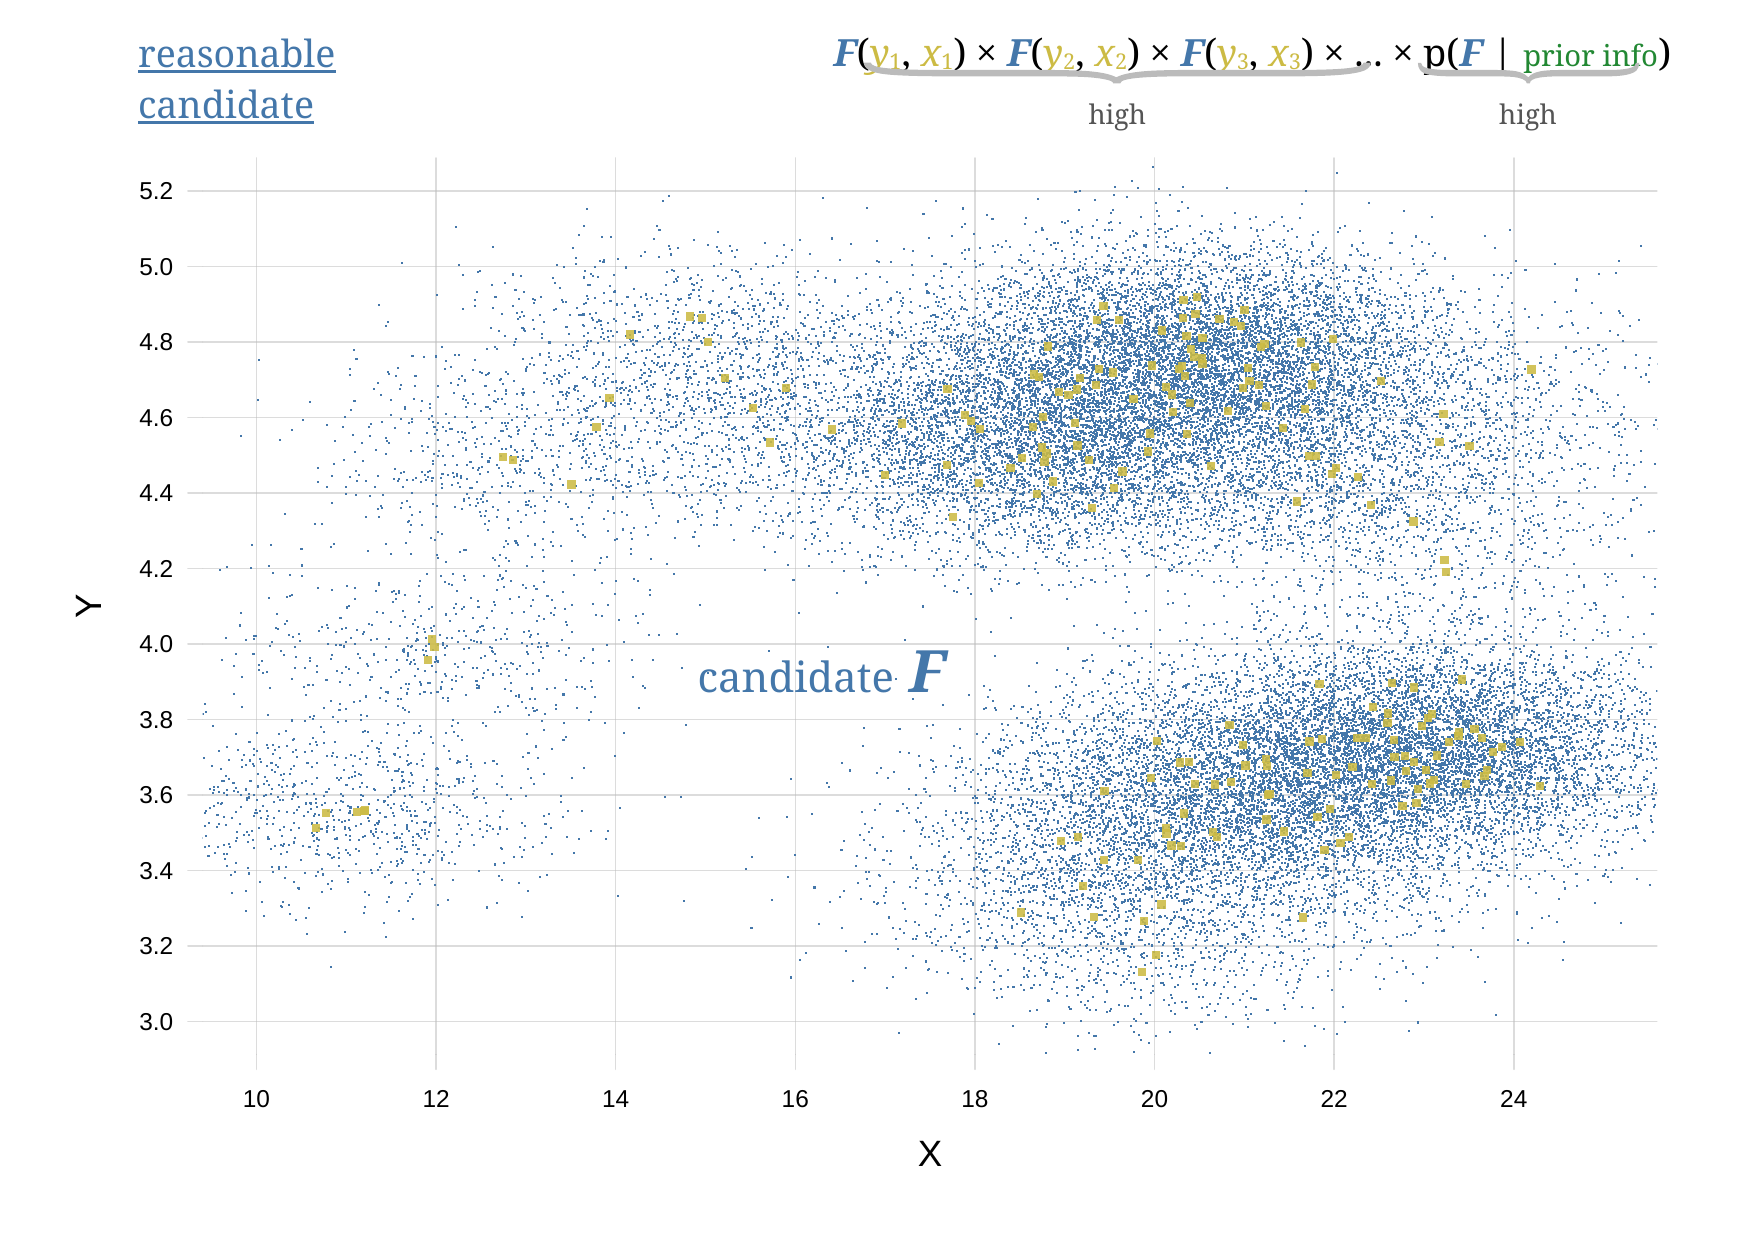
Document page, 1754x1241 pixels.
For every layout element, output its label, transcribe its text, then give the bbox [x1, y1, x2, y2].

text_box F(y1, x1) × F(y2, x2) × F(y3, x3) × ... × p(F | prior info) [846, 18, 1658, 73]
text_box high [1486, 88, 1571, 131]
text_box candidate F [692, 622, 951, 698]
text_box [1417, 62, 1640, 84]
text_box high [1075, 88, 1160, 131]
picture [38, 4, 1751, 1216]
text_box reasonable candidate [123, 19, 511, 73]
text_box [863, 62, 1371, 84]
